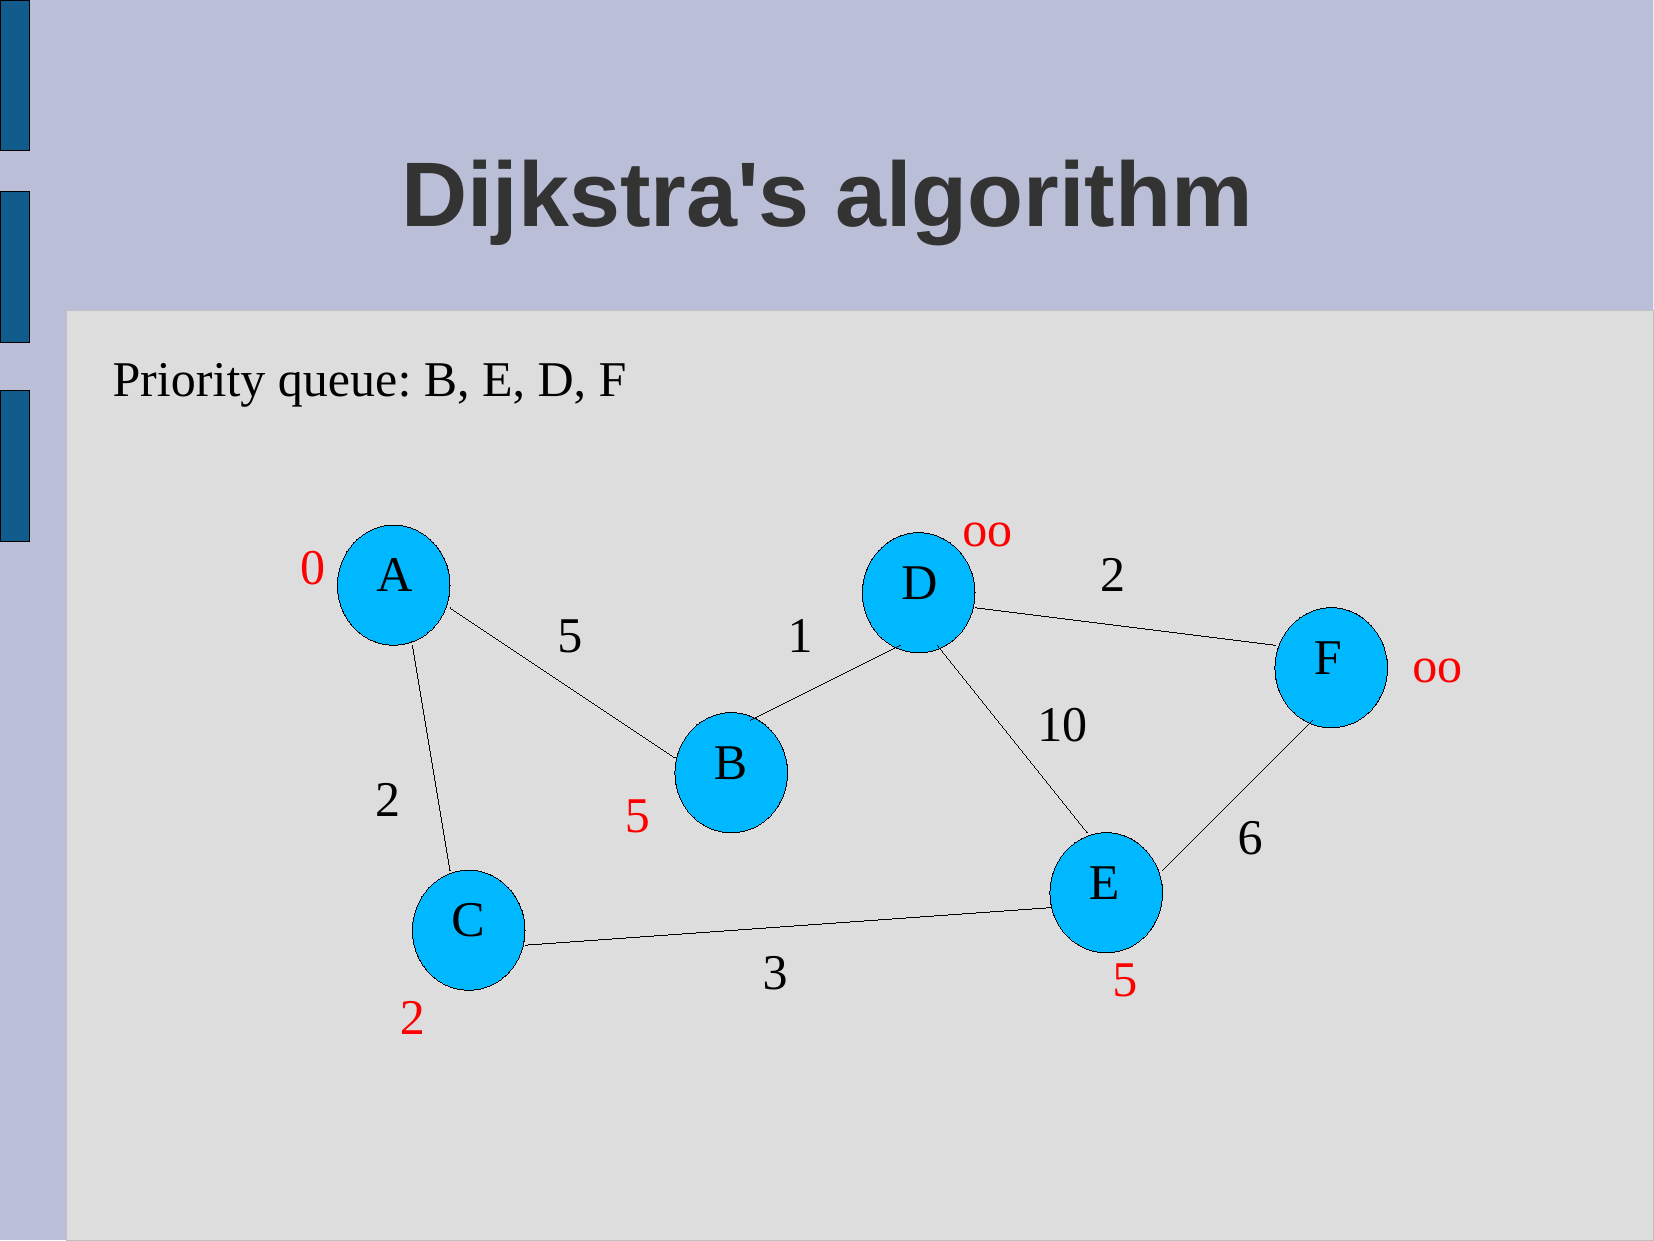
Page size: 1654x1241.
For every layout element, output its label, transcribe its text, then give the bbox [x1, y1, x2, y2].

text_box [337, 525, 451, 646]
text_box oo [1412, 637, 1463, 693]
text_box 5 [624, 787, 650, 843]
text_box A [376, 547, 413, 603]
text_box oo [962, 502, 1013, 558]
text_box [862, 532, 976, 653]
text_box 2 [375, 772, 401, 828]
text_box 10 [1037, 697, 1088, 753]
text_box 2 [399, 989, 451, 1103]
text_box 5 [1112, 952, 1138, 1008]
text_box Priority queue: B, E, D, F [112, 352, 628, 408]
text_box D [901, 554, 938, 611]
text_box 5 [557, 607, 583, 664]
text_box 6 [1237, 809, 1263, 865]
text_box 1 [787, 607, 813, 664]
text_box 2 [1099, 547, 1126, 603]
text_box 0 [300, 539, 326, 595]
title Dijkstra's algorithm [121, 91, 1534, 299]
text_box [1049, 832, 1163, 953]
text_box E [1088, 854, 1120, 911]
text_box F [1313, 629, 1342, 686]
text_box B [713, 734, 748, 790]
text_box [412, 870, 526, 991]
text_box [674, 712, 788, 833]
text_box C [451, 892, 485, 948]
text_box [1274, 607, 1388, 728]
text_box 3 [762, 945, 788, 1001]
